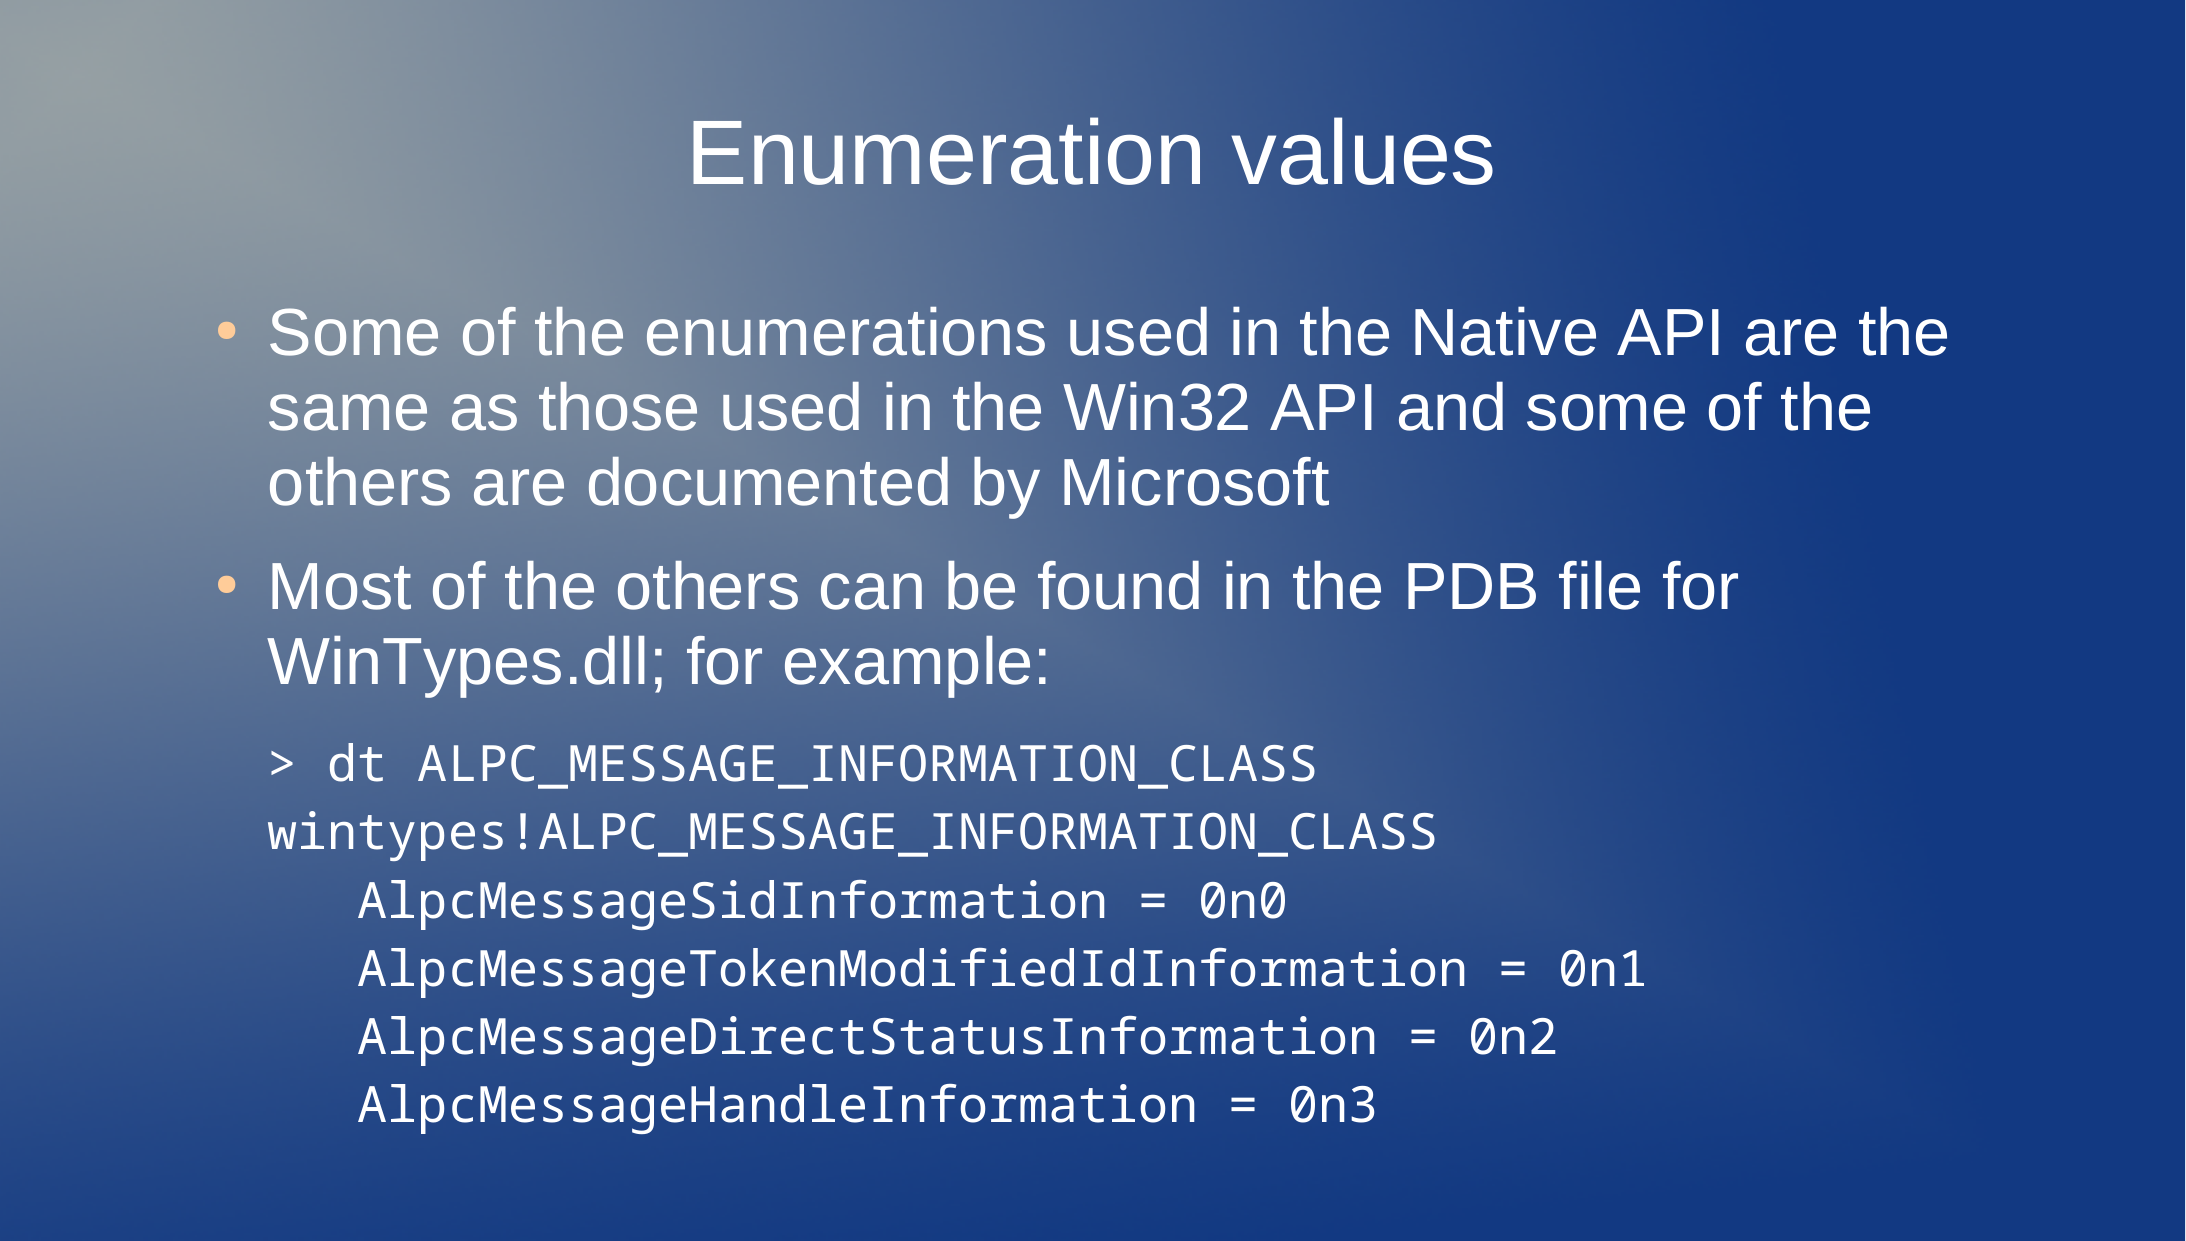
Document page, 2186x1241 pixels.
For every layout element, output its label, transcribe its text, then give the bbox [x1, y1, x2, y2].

list Some of the enumerations used in the Native API are the same as those used in the Win32 API and some of the others are documented by Microsoft Most of the others can be found in the PDB file for WinTypes.dll; for example: > dt ALPC_MESSAGE_INFORMATION_CLASS wintypes!ALPC_MESSAGE_INFORMATION_CLASS AlpcMessageSidInformation = 0n0 AlpcMessageTokenModifiedIdInformation = 0n1 AlpcMessageDirectStatusInformation = 0n2 AlpcMessageHandleInformation = 0n3 [197, 295, 2022, 1229]
picture [0, 0, 2186, 1241]
title Enumeration values [109, 49, 2076, 257]
